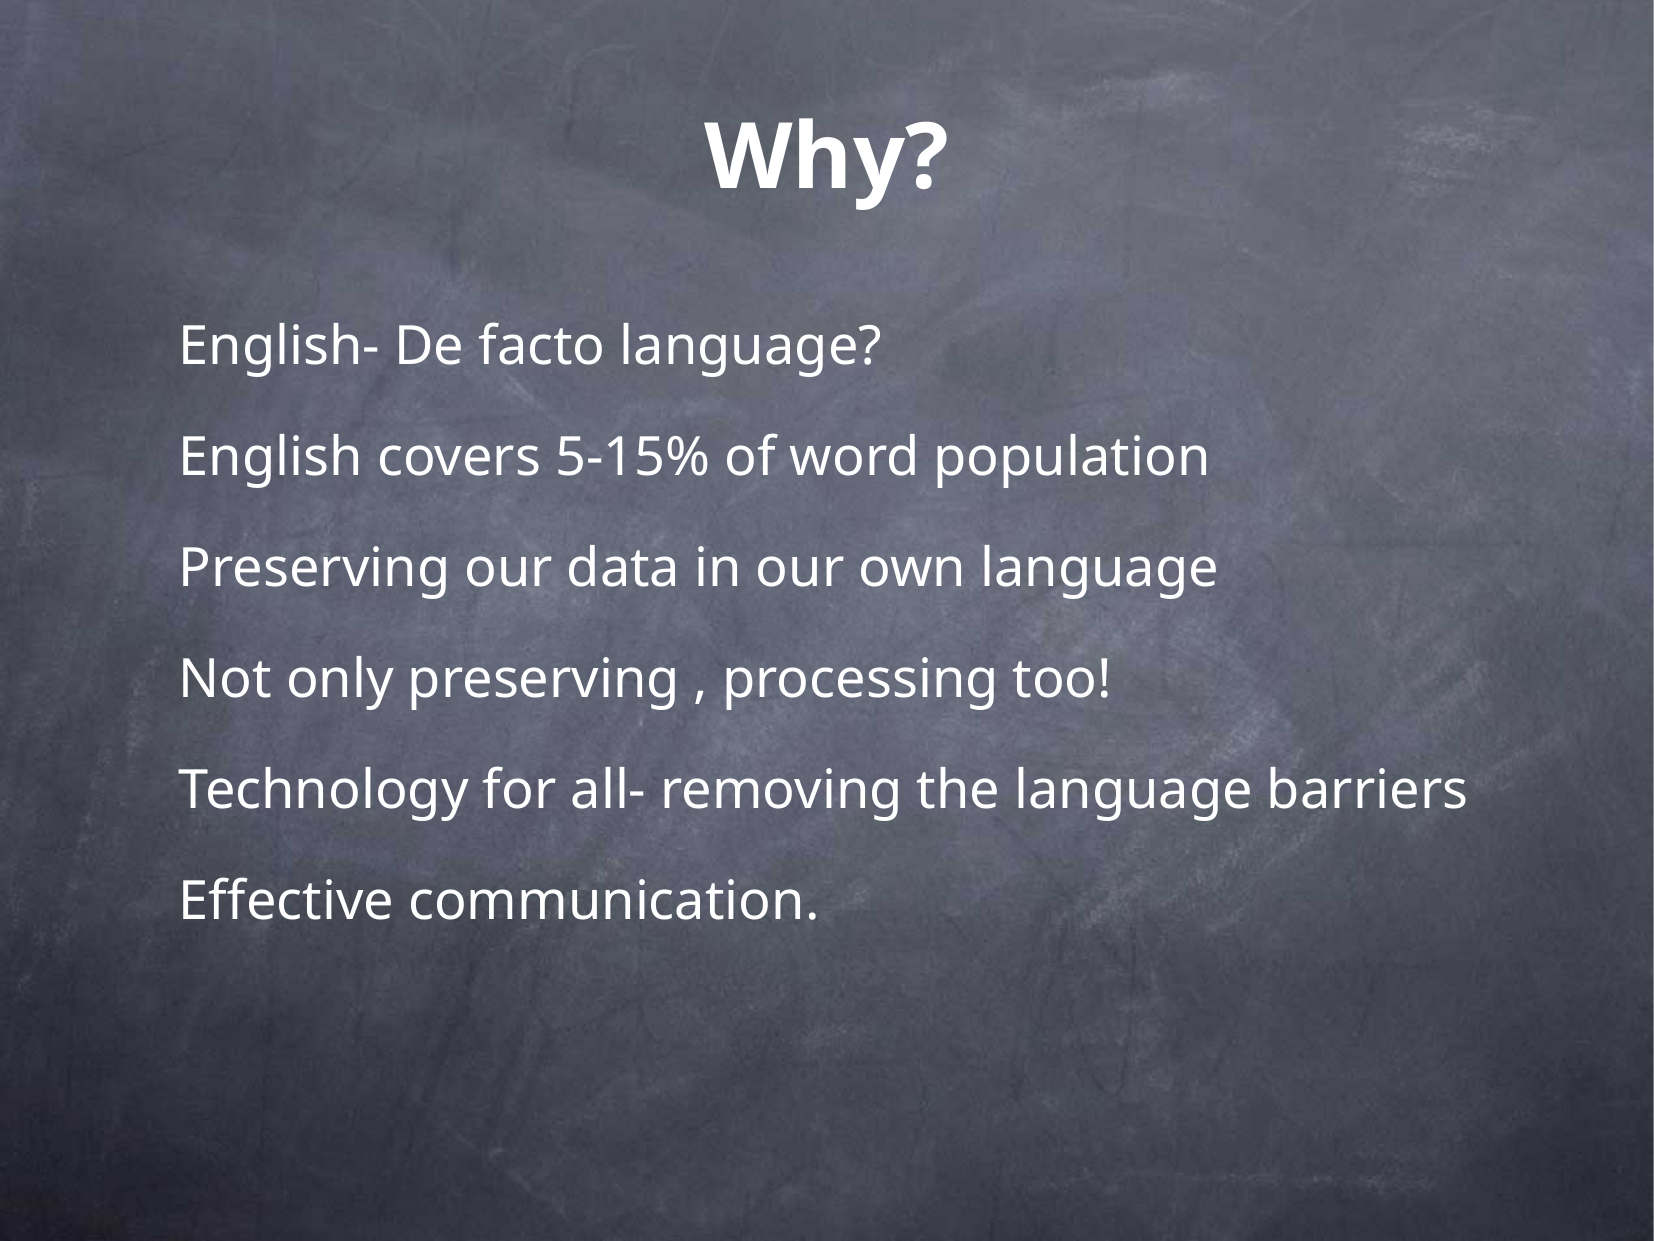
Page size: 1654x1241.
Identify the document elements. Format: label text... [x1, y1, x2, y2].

text_box English- De facto language? English covers 5-15% of word population Preserving our data in our own language Not only preserving , processing too! Technology for all- removing the language barriers Effective communication. [150, 262, 1416, 974]
picture [0, 0, 1654, 1241]
title Why? [82, 56, 1571, 250]
